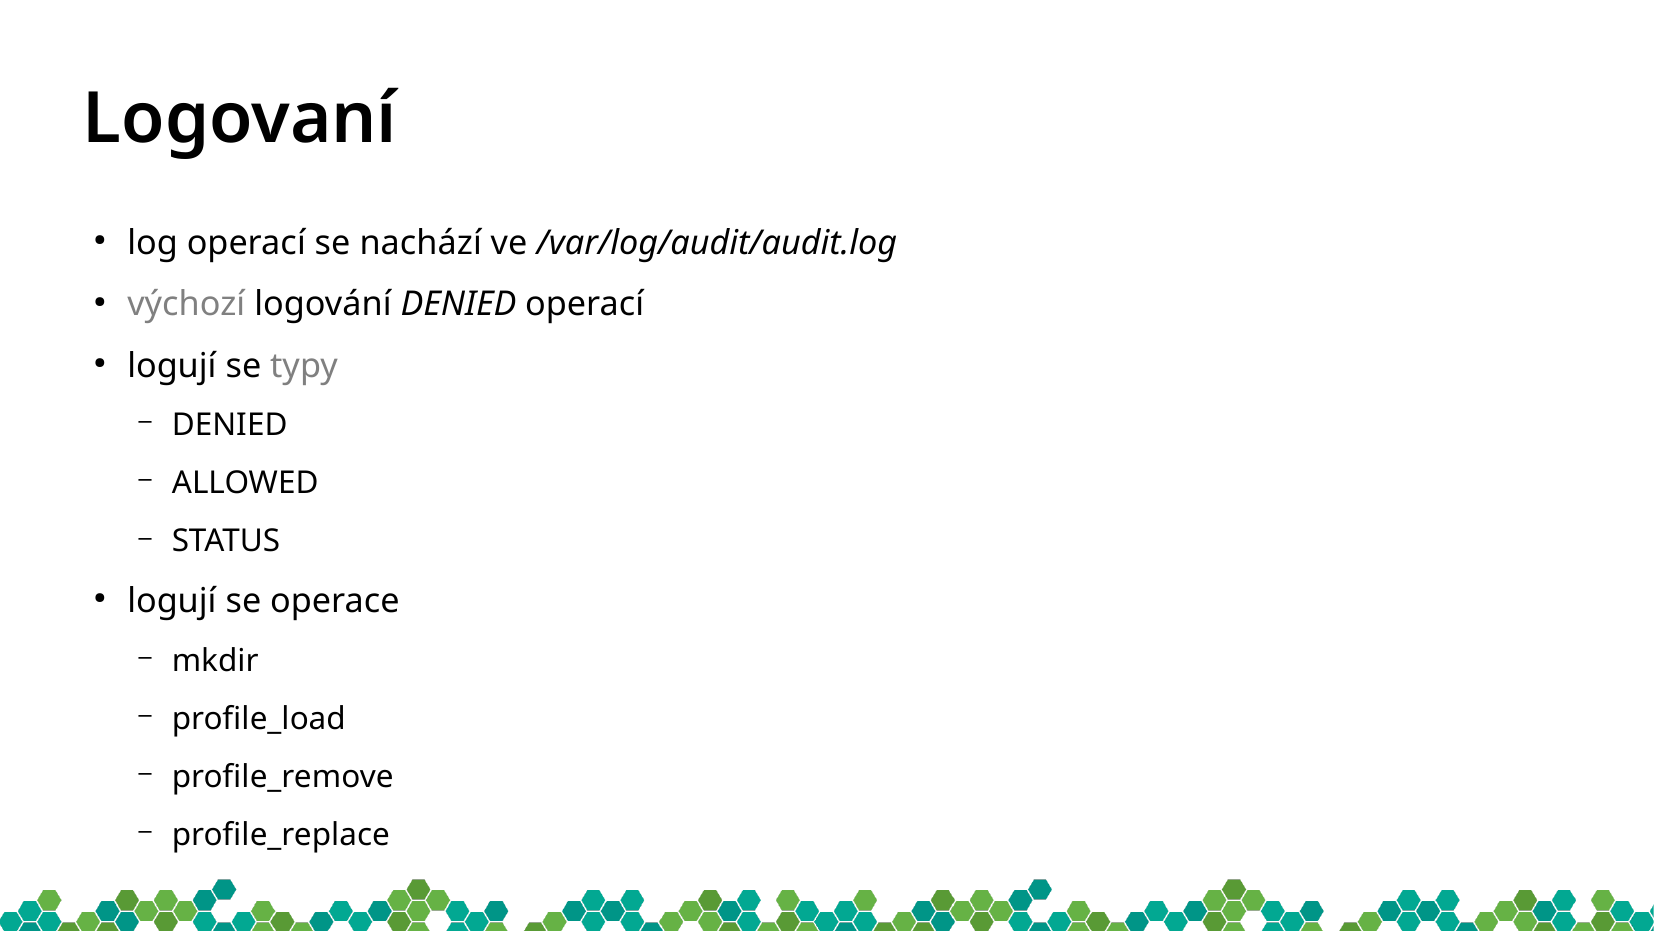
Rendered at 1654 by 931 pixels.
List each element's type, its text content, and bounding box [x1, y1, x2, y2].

text_box [82, 37, 1571, 193]
list log operací se nachází ve /var/log/audit/audit.log výchozí logování DENIED operací logují se typy DENIED ALLOWED STATUS logují se operace mkdir profile_load profile_remove profile_replace [82, 217, 1571, 855]
picture [0, 871, 1654, 931]
